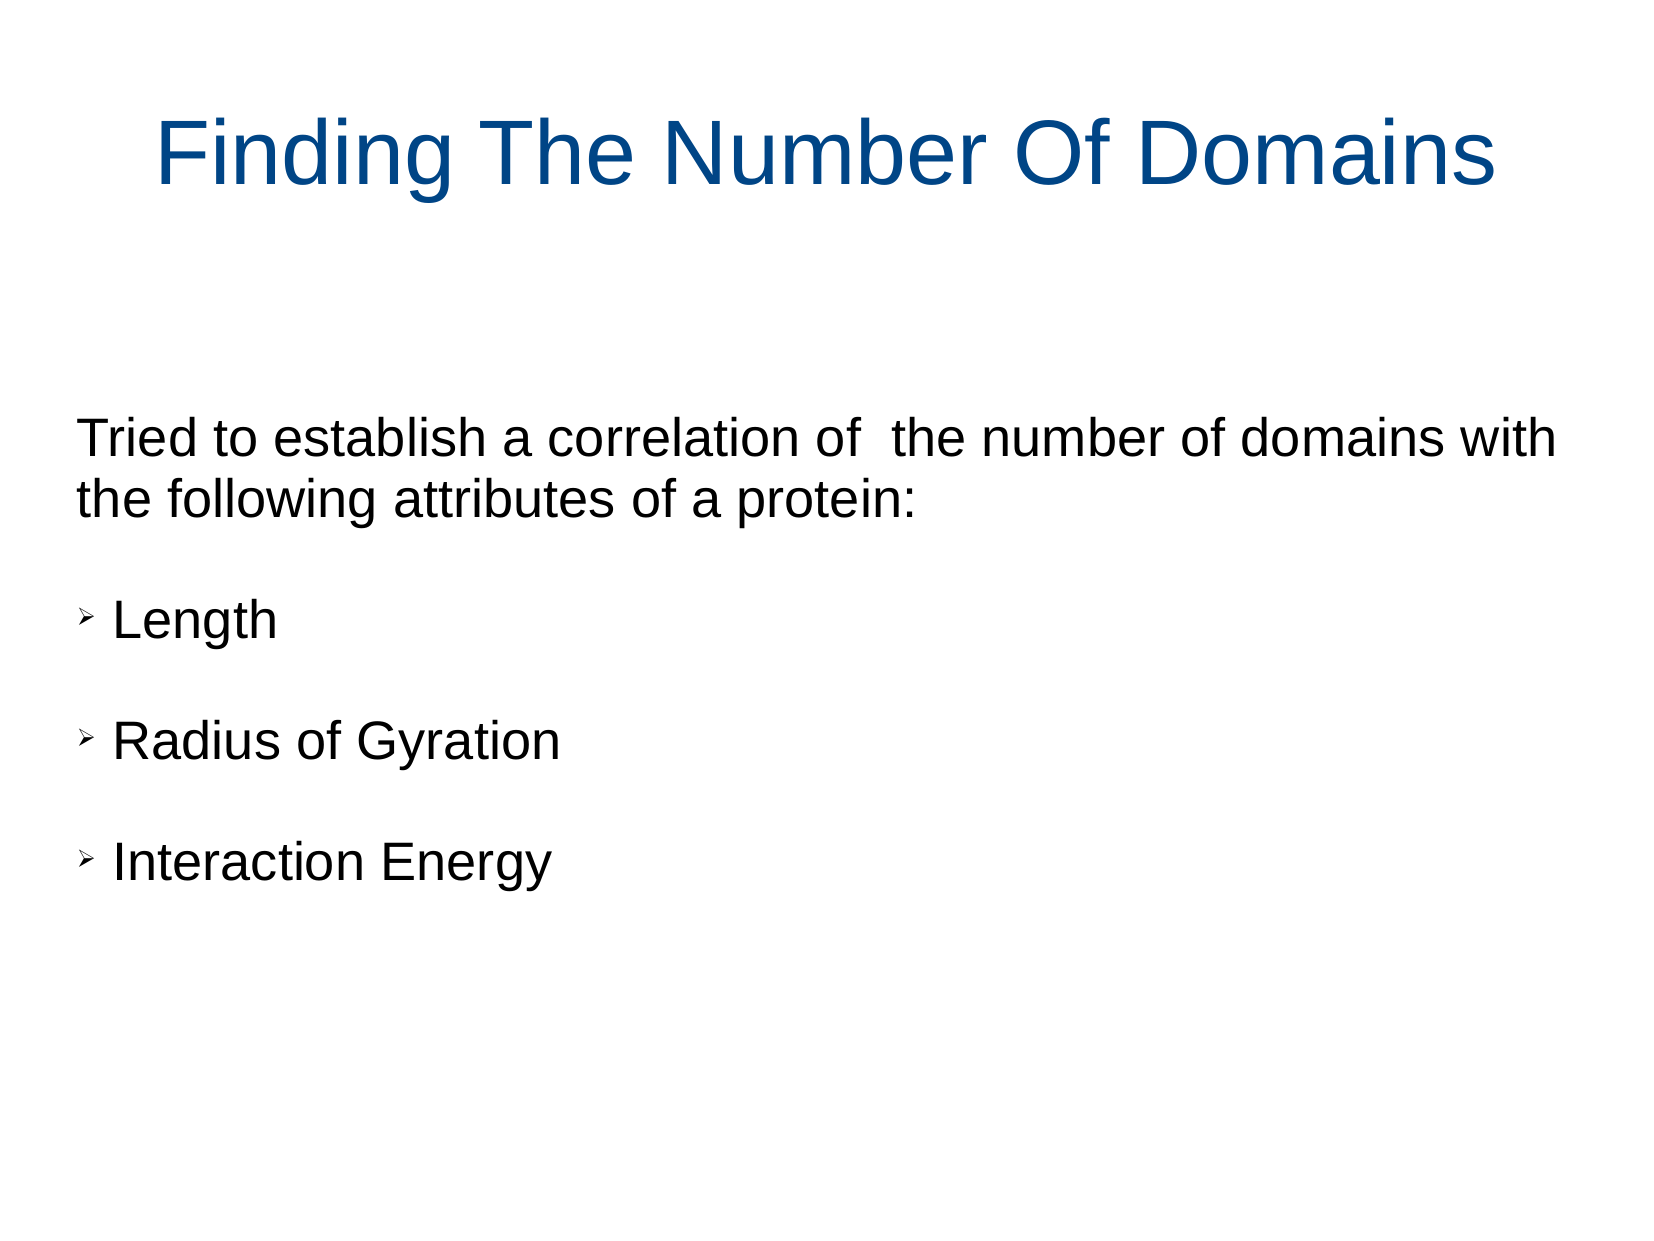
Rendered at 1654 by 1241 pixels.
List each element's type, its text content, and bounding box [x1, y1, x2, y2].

subtitle Tried to establish a correlation of the number of domains with the following attributes of a protein: Length Radius of Gyration Interaction Energy [76, 290, 1565, 1010]
title Finding The Number Of Domains [82, 49, 1571, 257]
